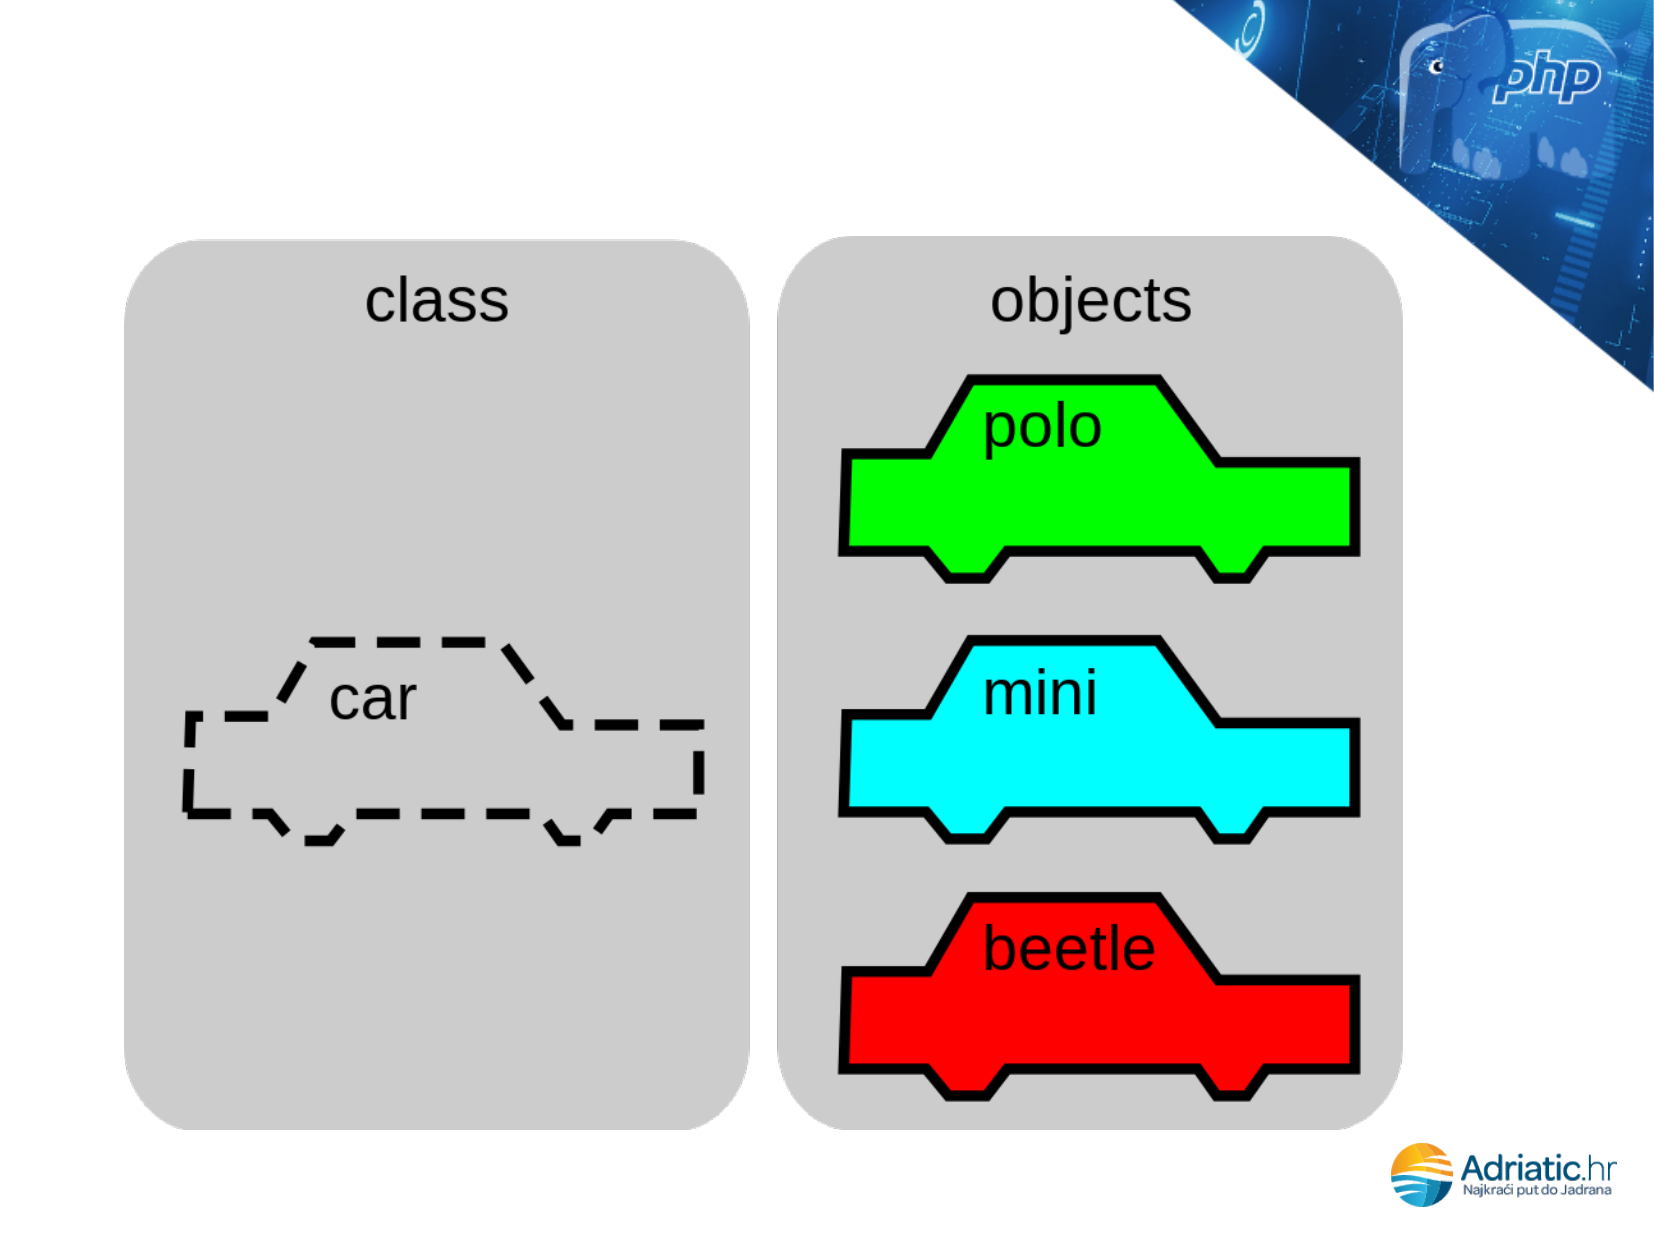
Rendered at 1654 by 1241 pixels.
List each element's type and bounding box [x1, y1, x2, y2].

picture [124, 0, 1654, 1130]
picture [1391, 1143, 1617, 1207]
